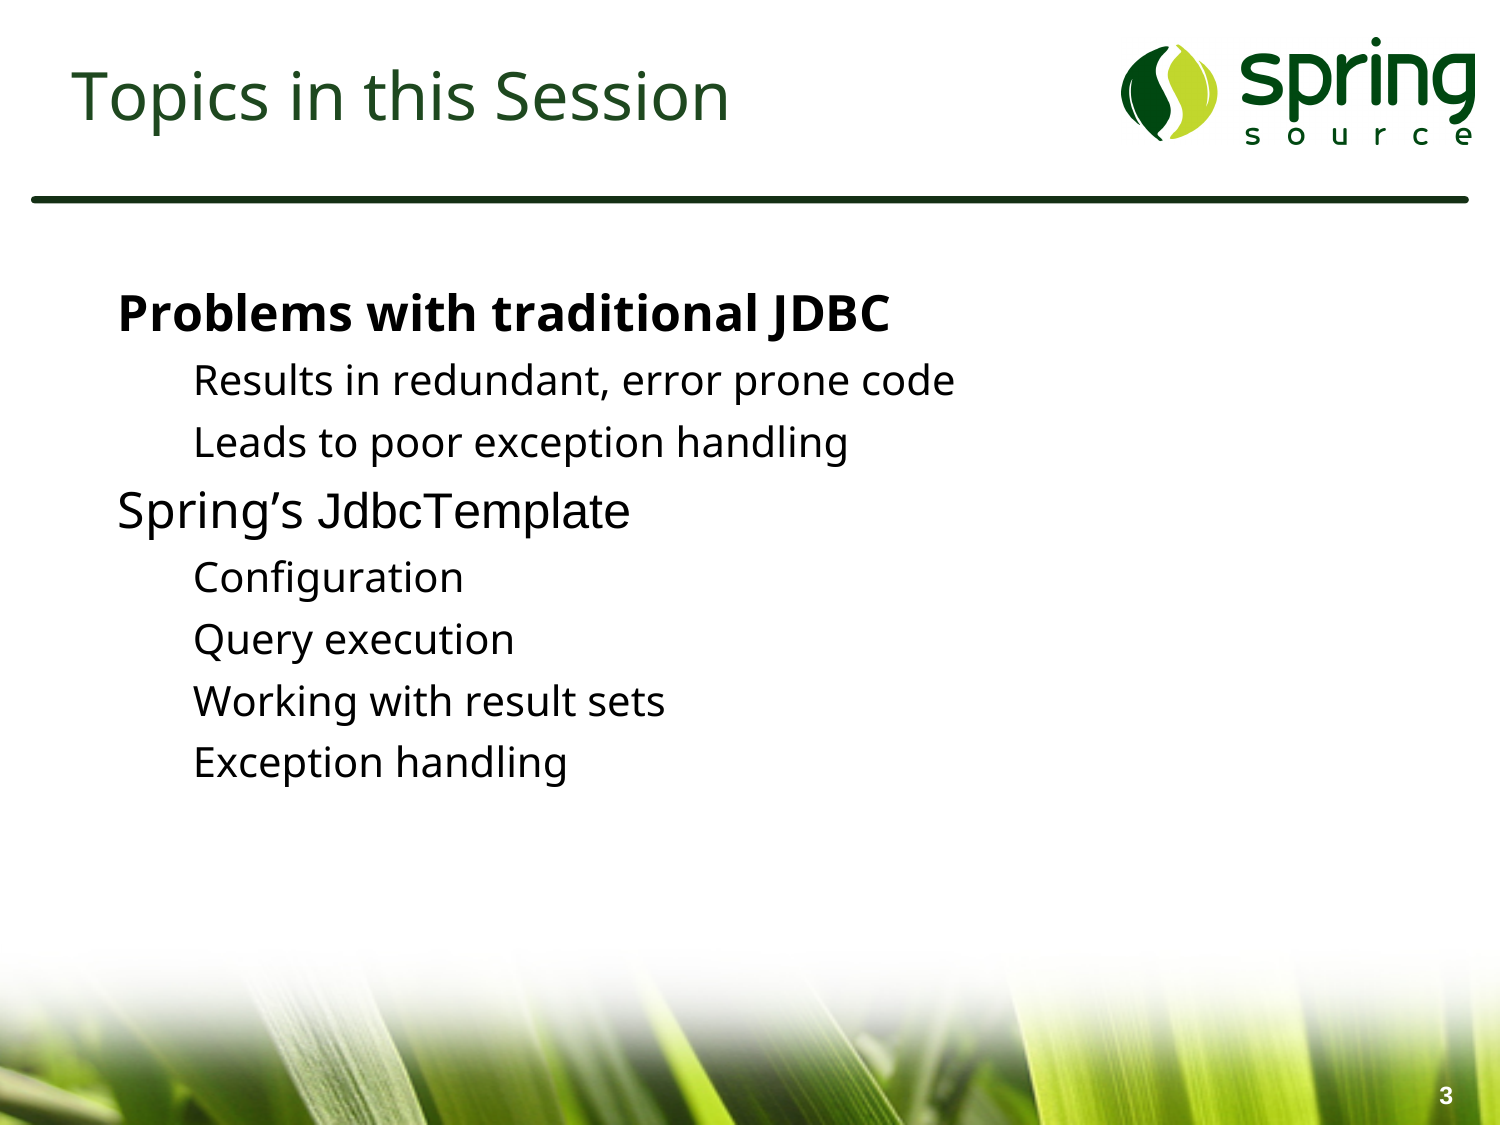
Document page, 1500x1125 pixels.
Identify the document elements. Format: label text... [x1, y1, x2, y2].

picture [1121, 37, 1475, 145]
picture [0, 944, 1500, 1125]
list Problems with traditional JDBC Results in redundant, error prone code Leads to poor exception handling Spring’s JdbcTemplate Configuration Query execution Working with result sets Exception handling [103, 275, 1394, 938]
title Topics in this Session [56, 13, 1089, 176]
